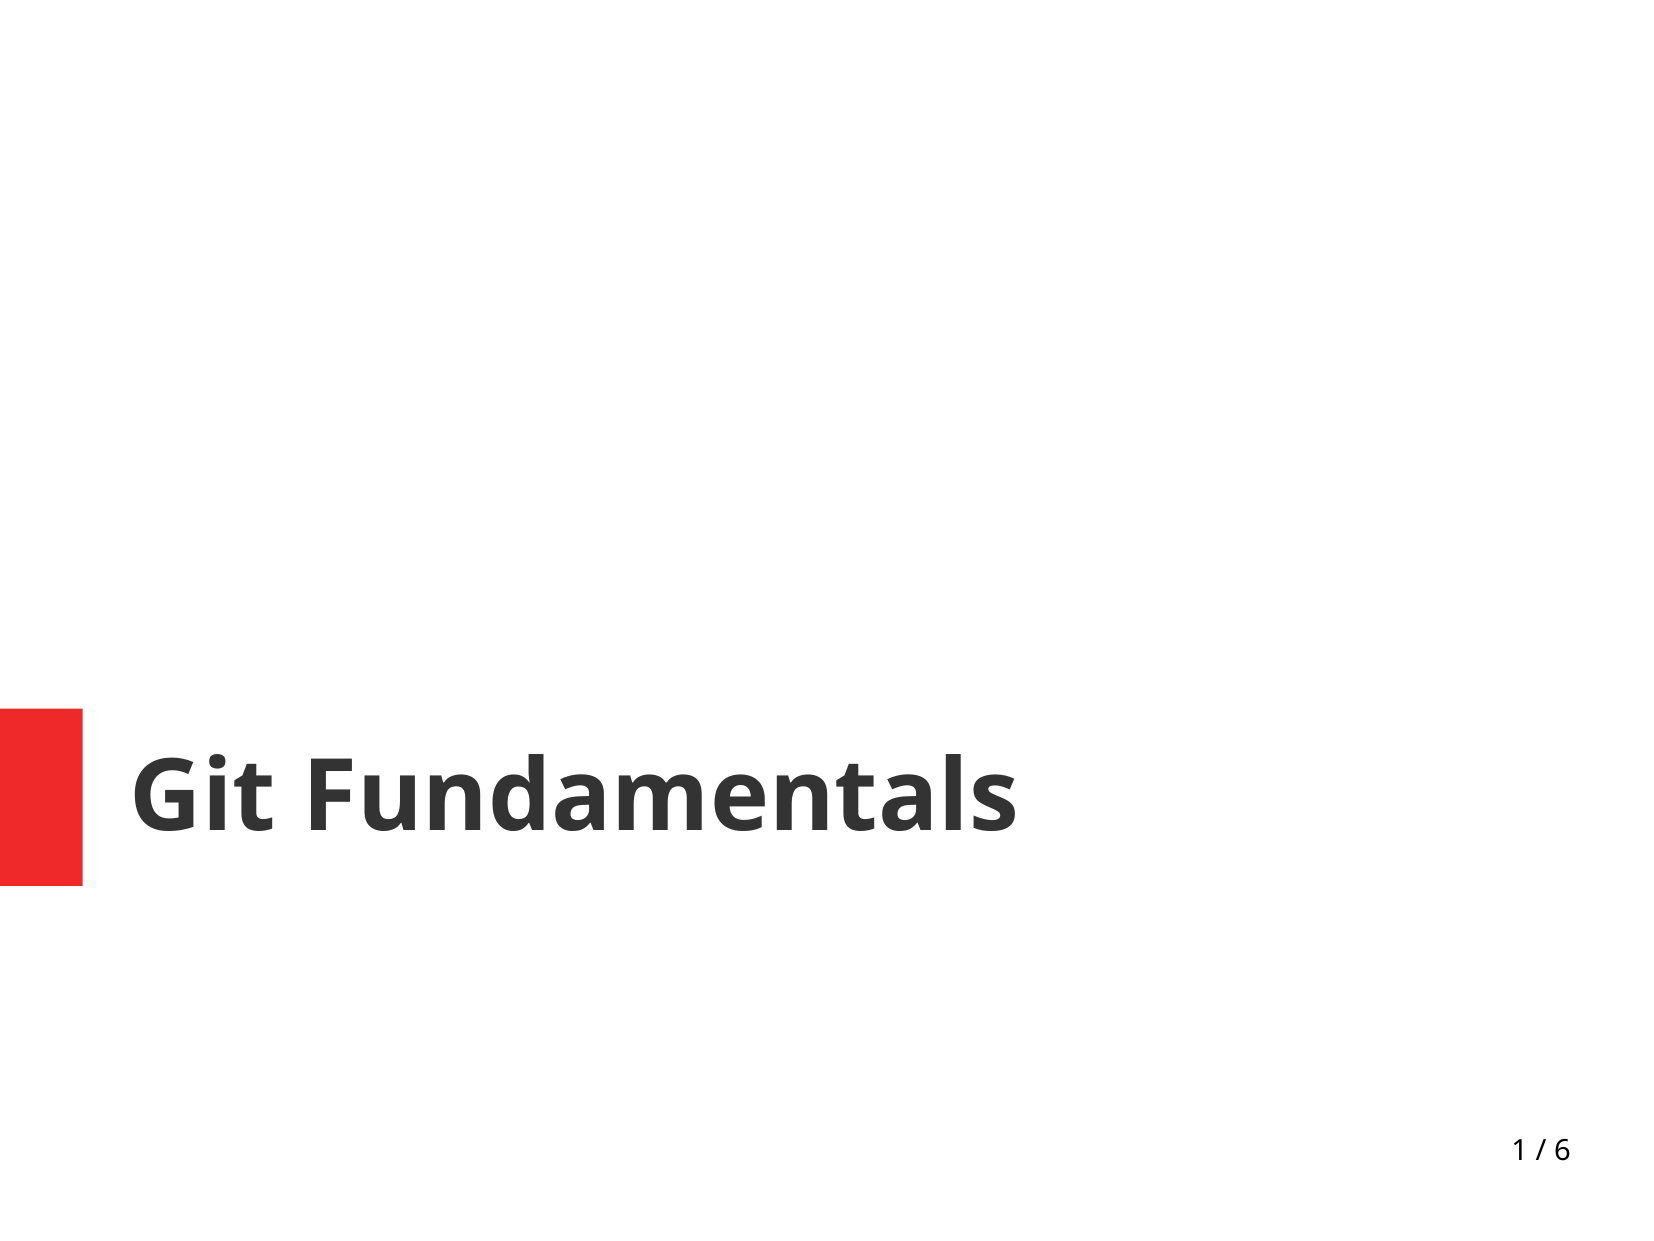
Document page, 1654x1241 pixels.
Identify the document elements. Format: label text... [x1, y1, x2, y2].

title Git Fundamentals [129, 655, 1536, 928]
